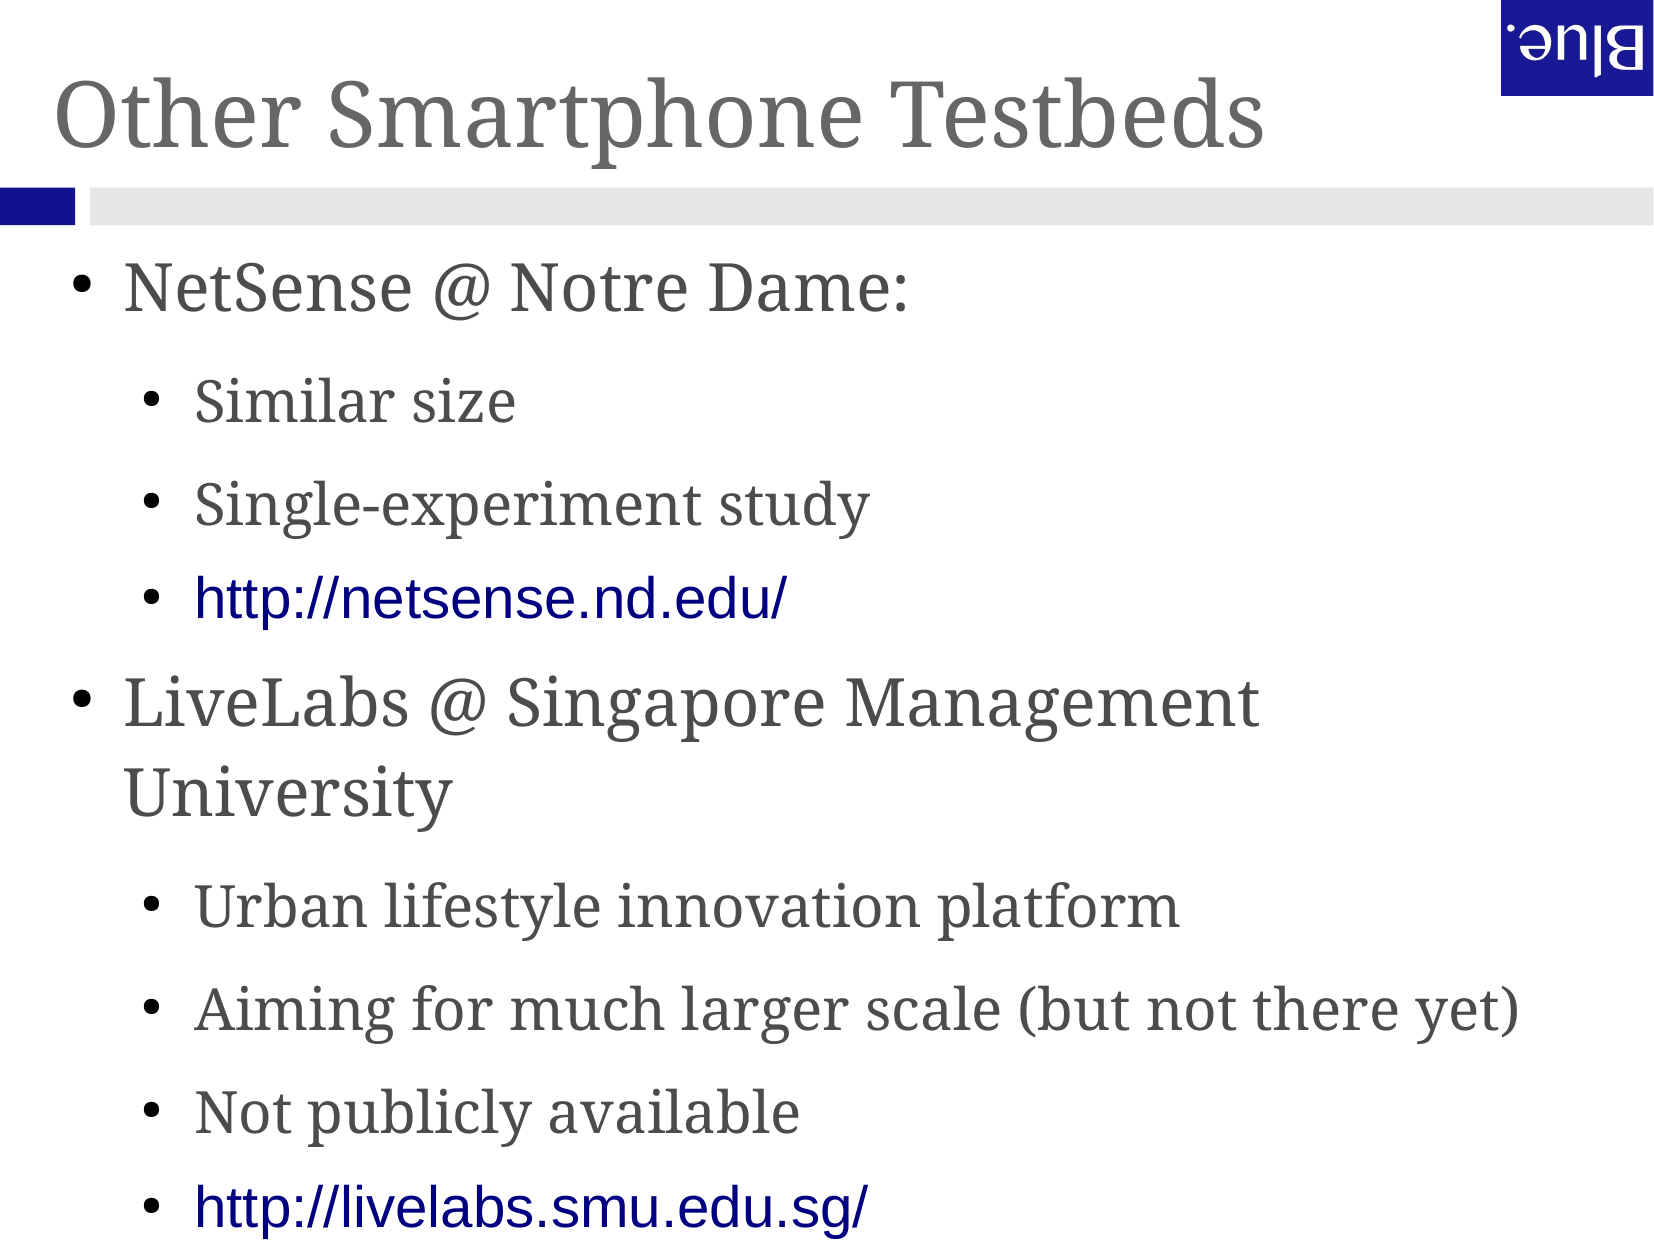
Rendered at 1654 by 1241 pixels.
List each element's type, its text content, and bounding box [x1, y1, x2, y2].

title Other Smartphone Testbeds [37, 37, 1613, 188]
picture [1501, 0, 1654, 96]
list NetSense @ Notre Dame: Similar size Single-experiment study http://netsense.nd.edu/ LiveLabs @ Singapore Management University Urban lifestyle innovation platform Aiming for much larger scale (but not there yet) Not publicly available http://livelabs.smu.edu.sg/ [37, 225, 1613, 1172]
